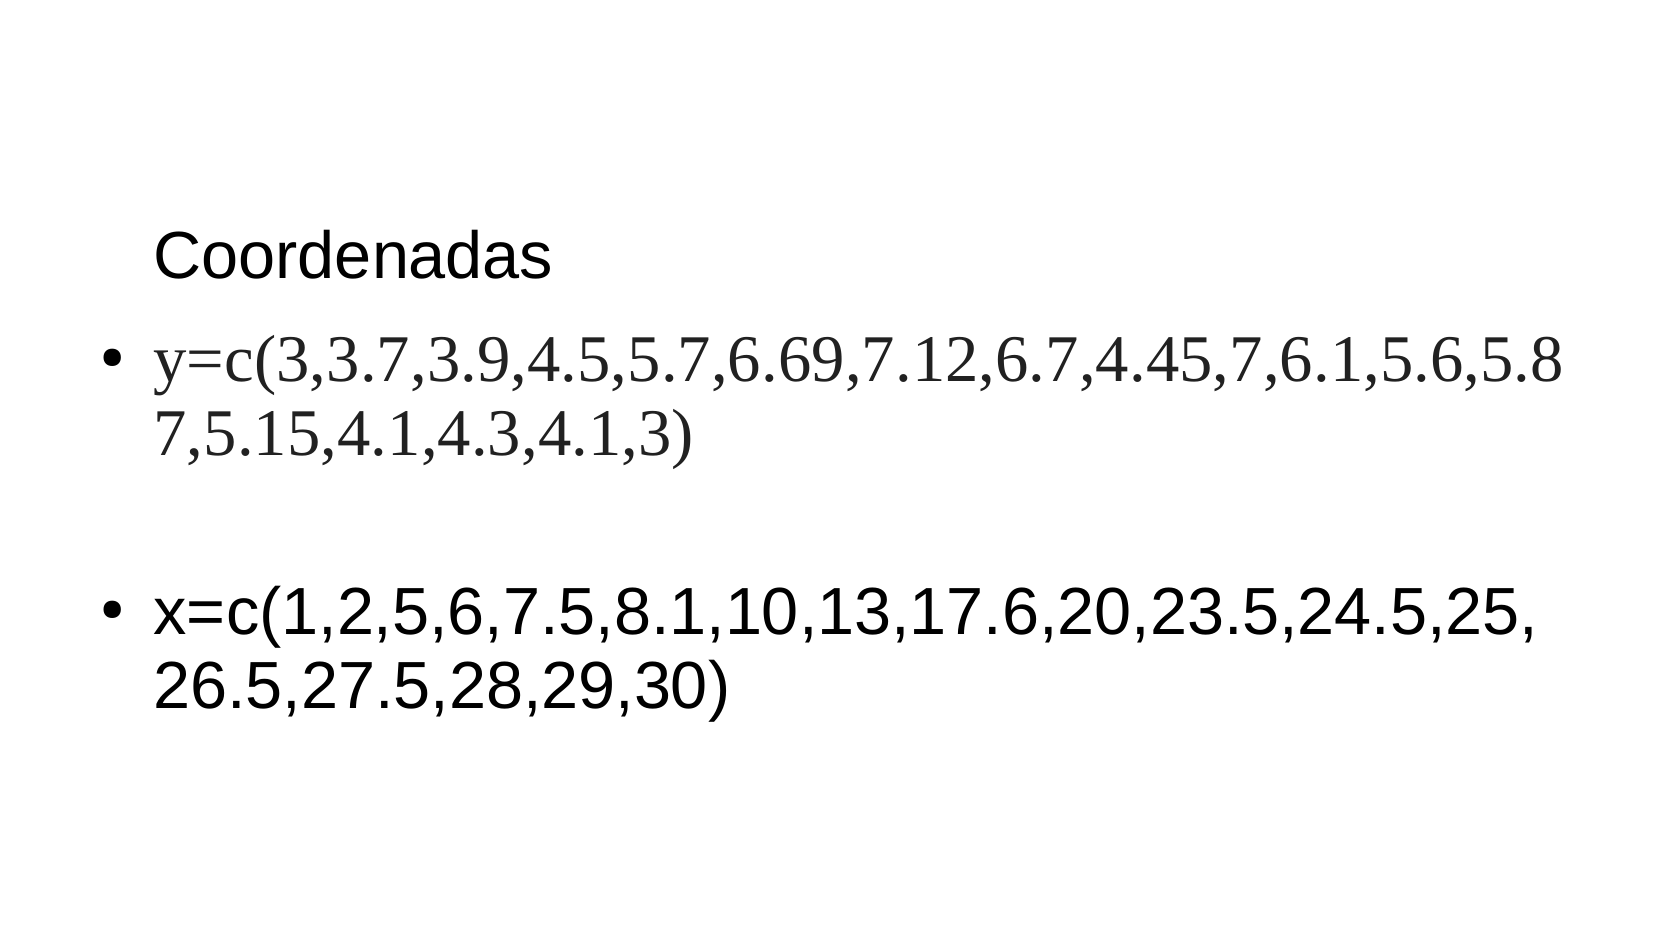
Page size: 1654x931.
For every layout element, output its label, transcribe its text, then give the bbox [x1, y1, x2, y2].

list Coordenadas y=c(3,3.7,3.9,4.5,5.7,6.69,7.12,6.7,4.45,7,6.1,5.6,5.87,5.15,4.1,4.3,4.1,3) x=c(1,2,5,6,7.5,8.1,10,13,17.6,20,23.5,24.5,25,26.5,27.5,28,29,30) [82, 217, 1571, 758]
